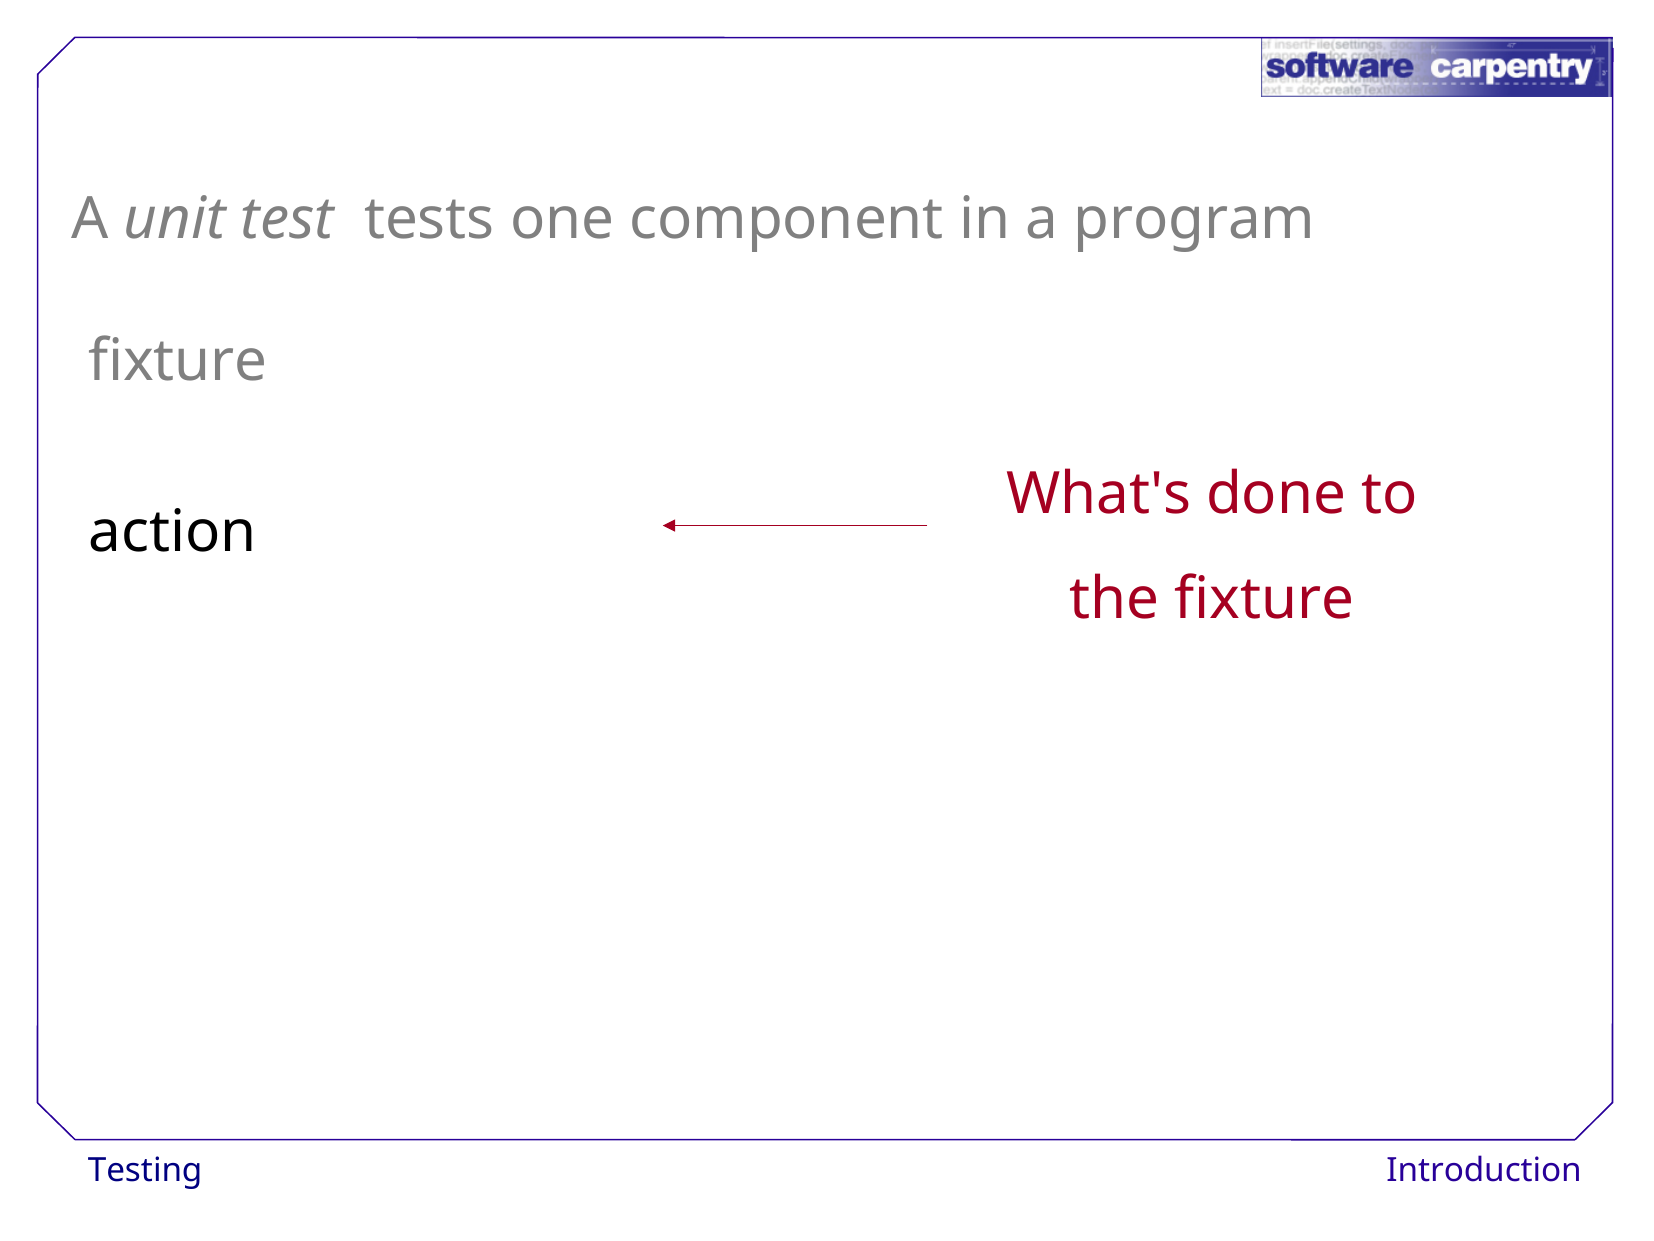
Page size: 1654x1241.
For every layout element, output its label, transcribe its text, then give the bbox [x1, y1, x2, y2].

text_box action [73, 450, 422, 571]
text_box What's done to the fixture [916, 412, 1508, 638]
text_box A unit test tests one component in a program [56, 138, 1481, 259]
picture [1261, 39, 1613, 97]
text_box fixture [73, 279, 433, 401]
